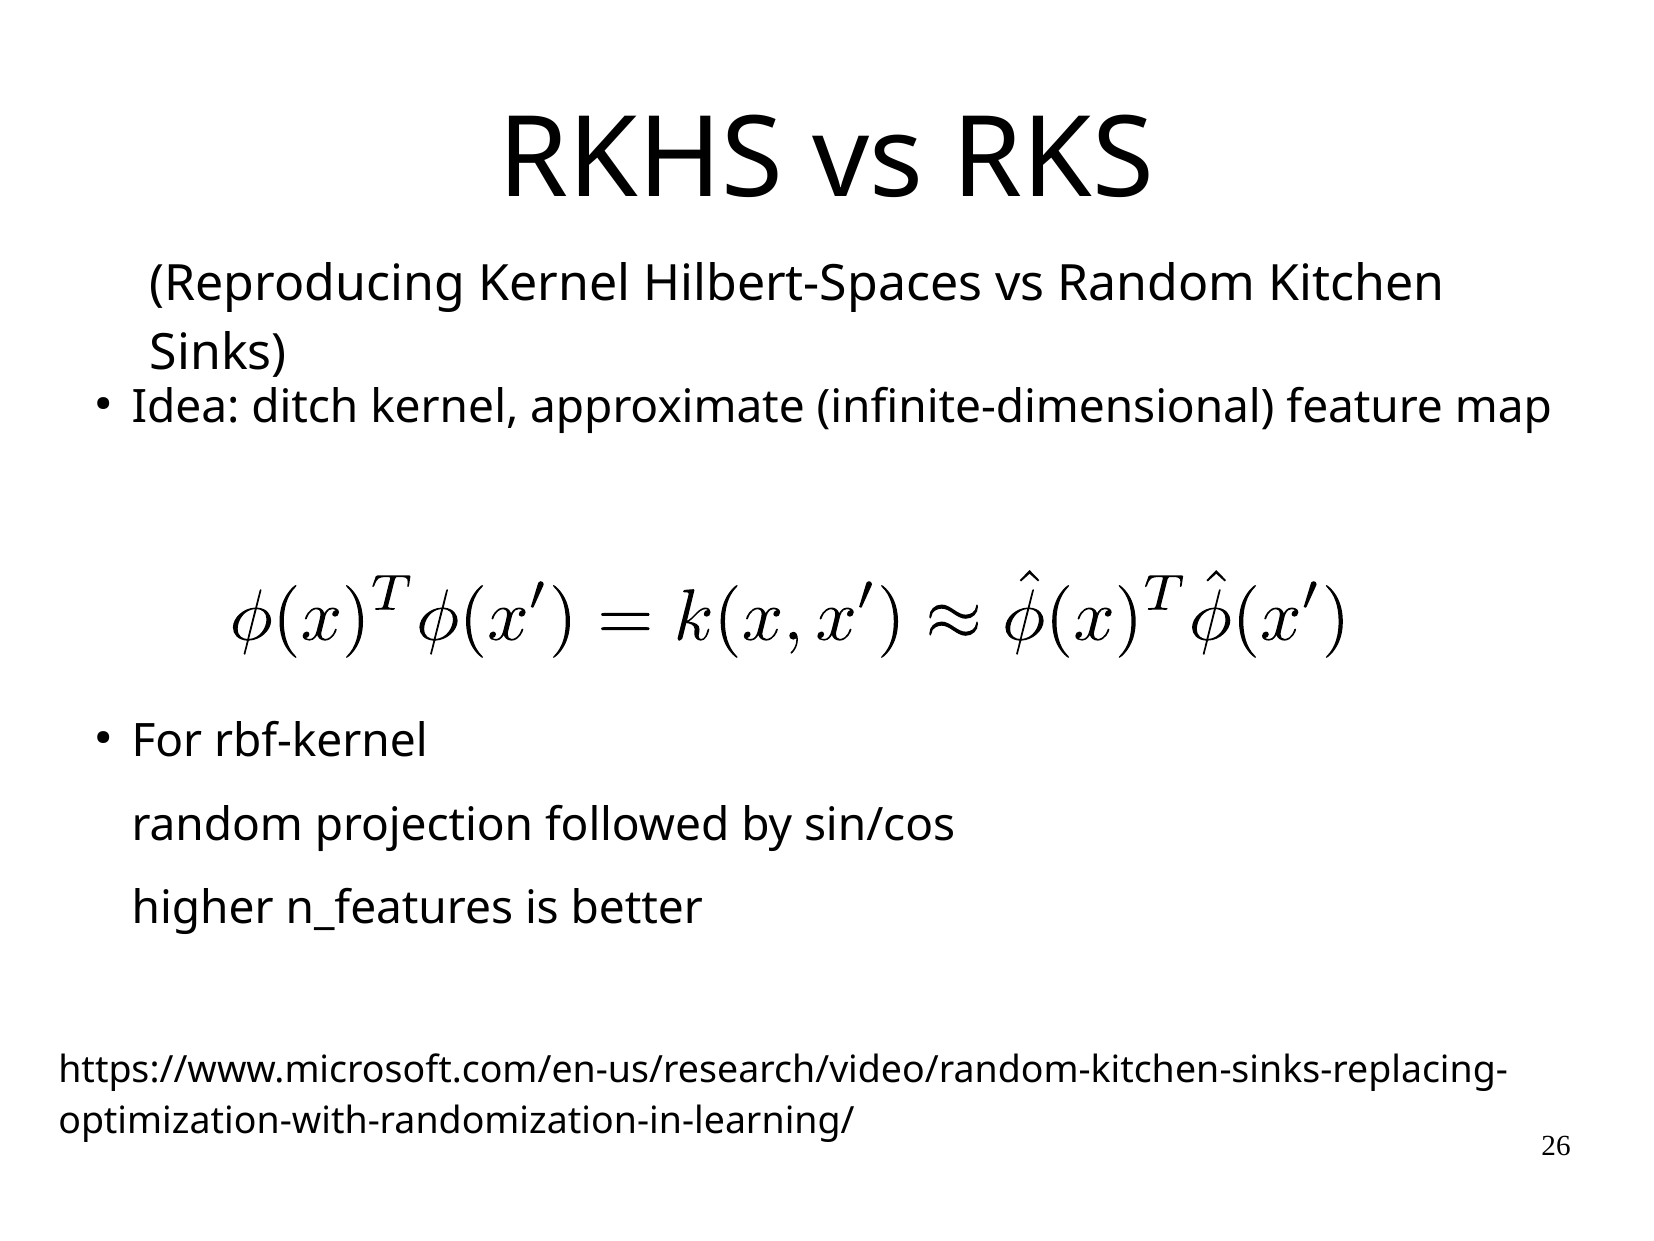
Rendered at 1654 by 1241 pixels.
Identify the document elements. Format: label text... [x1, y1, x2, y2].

list Idea: ditch kernel, approximate (infinite-dimensional) feature map For rbf-kernel random projection followed by sin/cos higher n_features is better [82, 290, 1571, 1010]
title RKHS vs RKS [82, 49, 1571, 257]
text_box https://www.microsoft.com/en-us/research/video/random-kitchen-sinks-replacing-optimization-with-randomization-in-learning/ [43, 1034, 1636, 1126]
text_box [229, 570, 1351, 658]
text_box (Reproducing Kernel Hilbert-Spaces vs Random Kitchen Sinks) [135, 240, 1606, 305]
